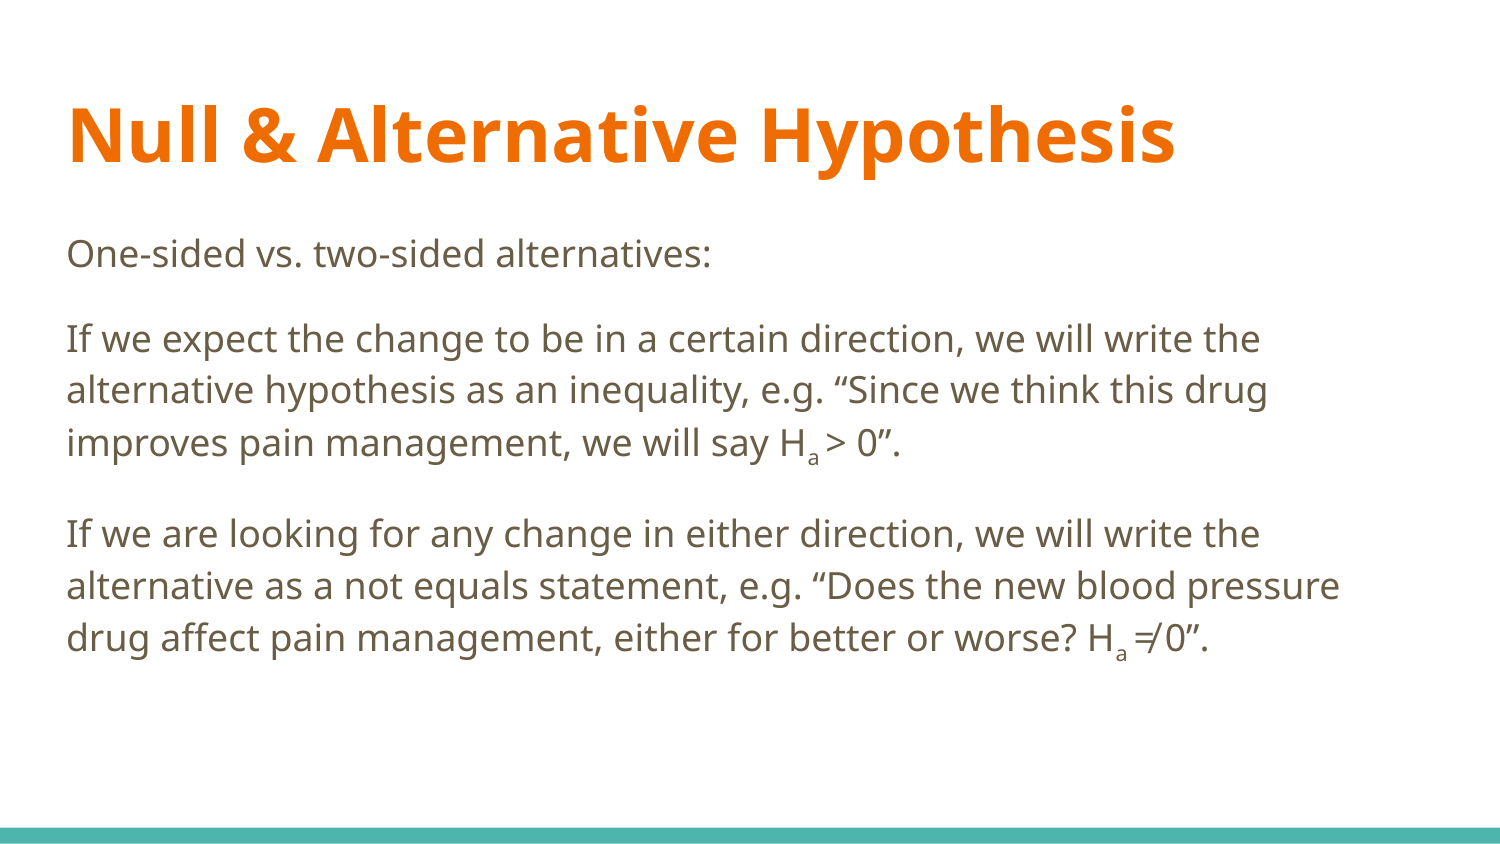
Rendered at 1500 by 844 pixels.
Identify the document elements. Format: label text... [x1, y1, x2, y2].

list One-sided vs. two-sided alternatives: If we expect the change to be in a certain direction, we will write the alternative hypothesis as an inequality, e.g. “Since we think this drug improves pain management, we will say Ha > 0”. If we are looking for any change in either direction, we will write the alternative as a not equals statement, e.g. “Does the new blood pressure drug affect pain management, either for better or worse? Ha ≠ 0”. [51, 207, 1449, 750]
title Null & Alternative Hypothesis [51, 72, 1449, 189]
